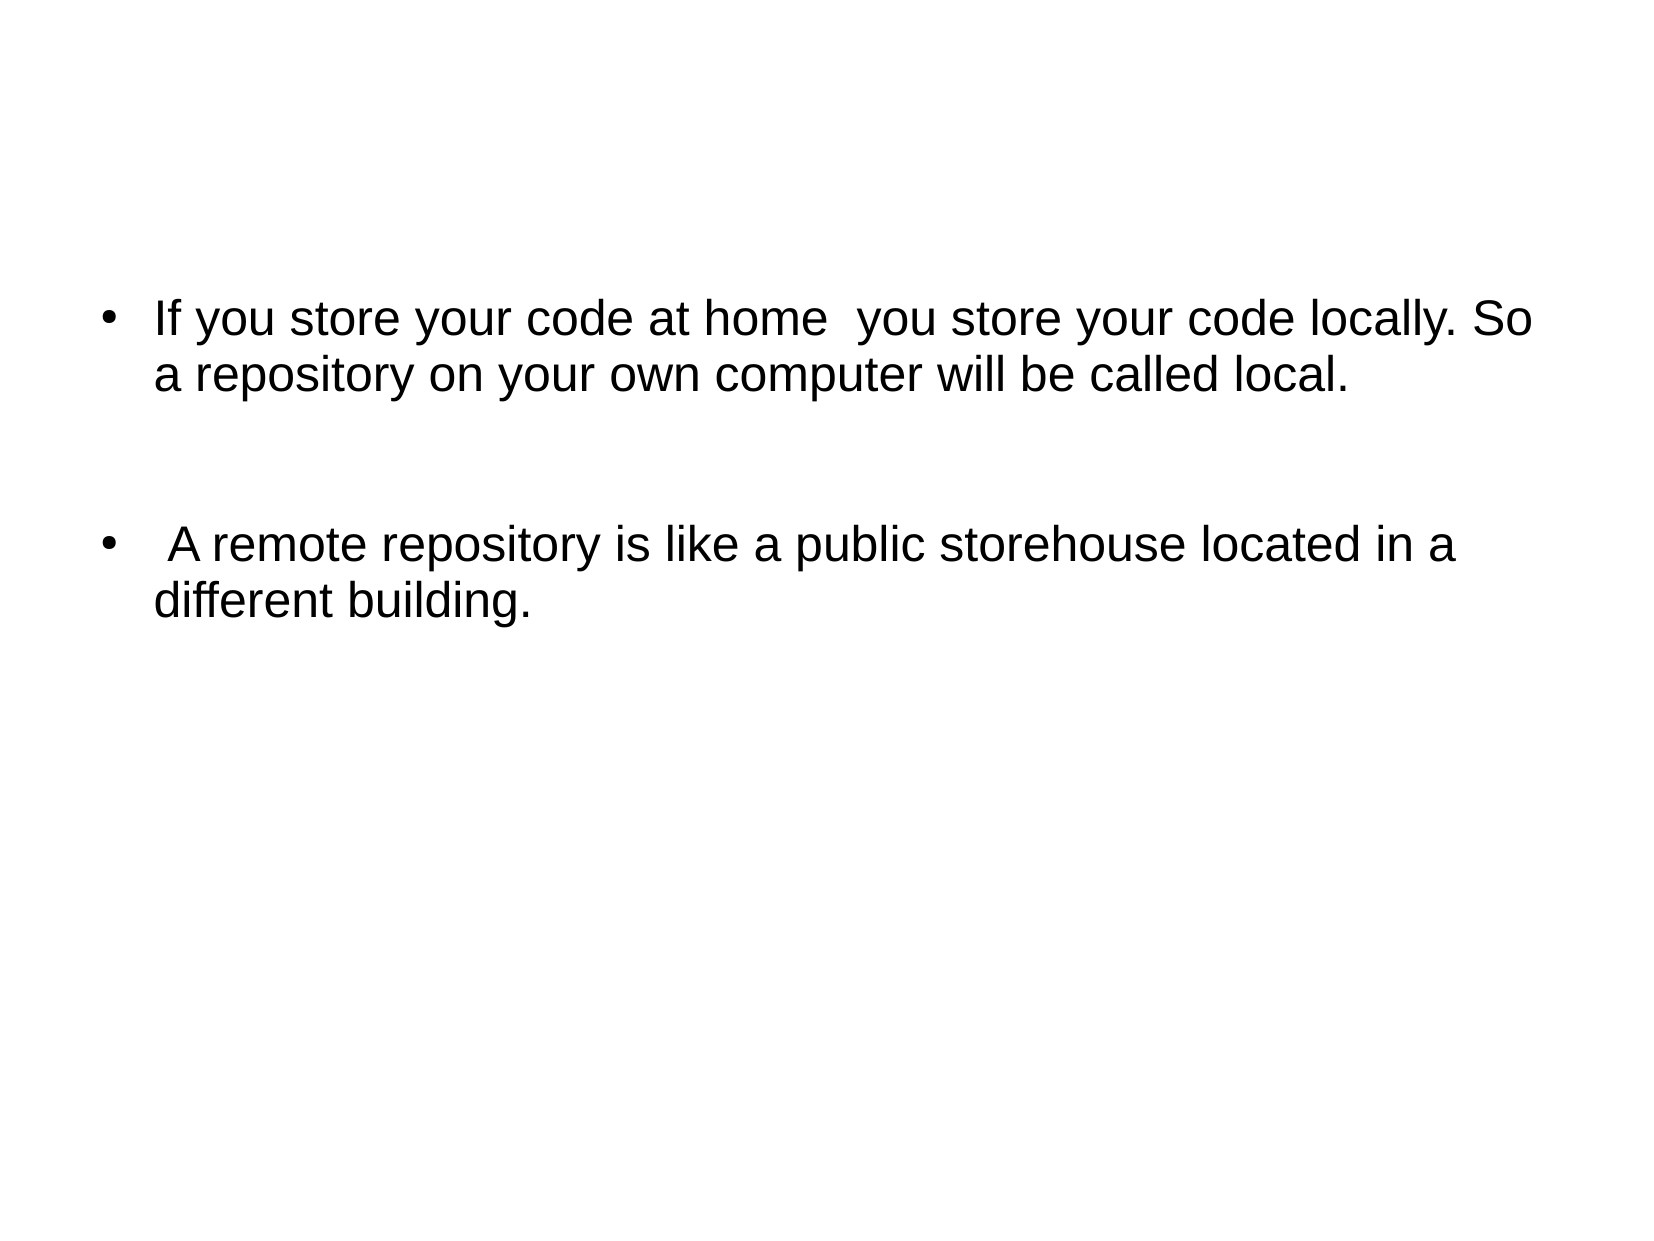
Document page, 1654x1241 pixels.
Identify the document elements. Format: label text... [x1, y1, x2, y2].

list If you store your code at home you store your code locally. So a repository on your own computer will be called local. A remote repository is like a public storehouse located in a different building. [82, 290, 1571, 1010]
